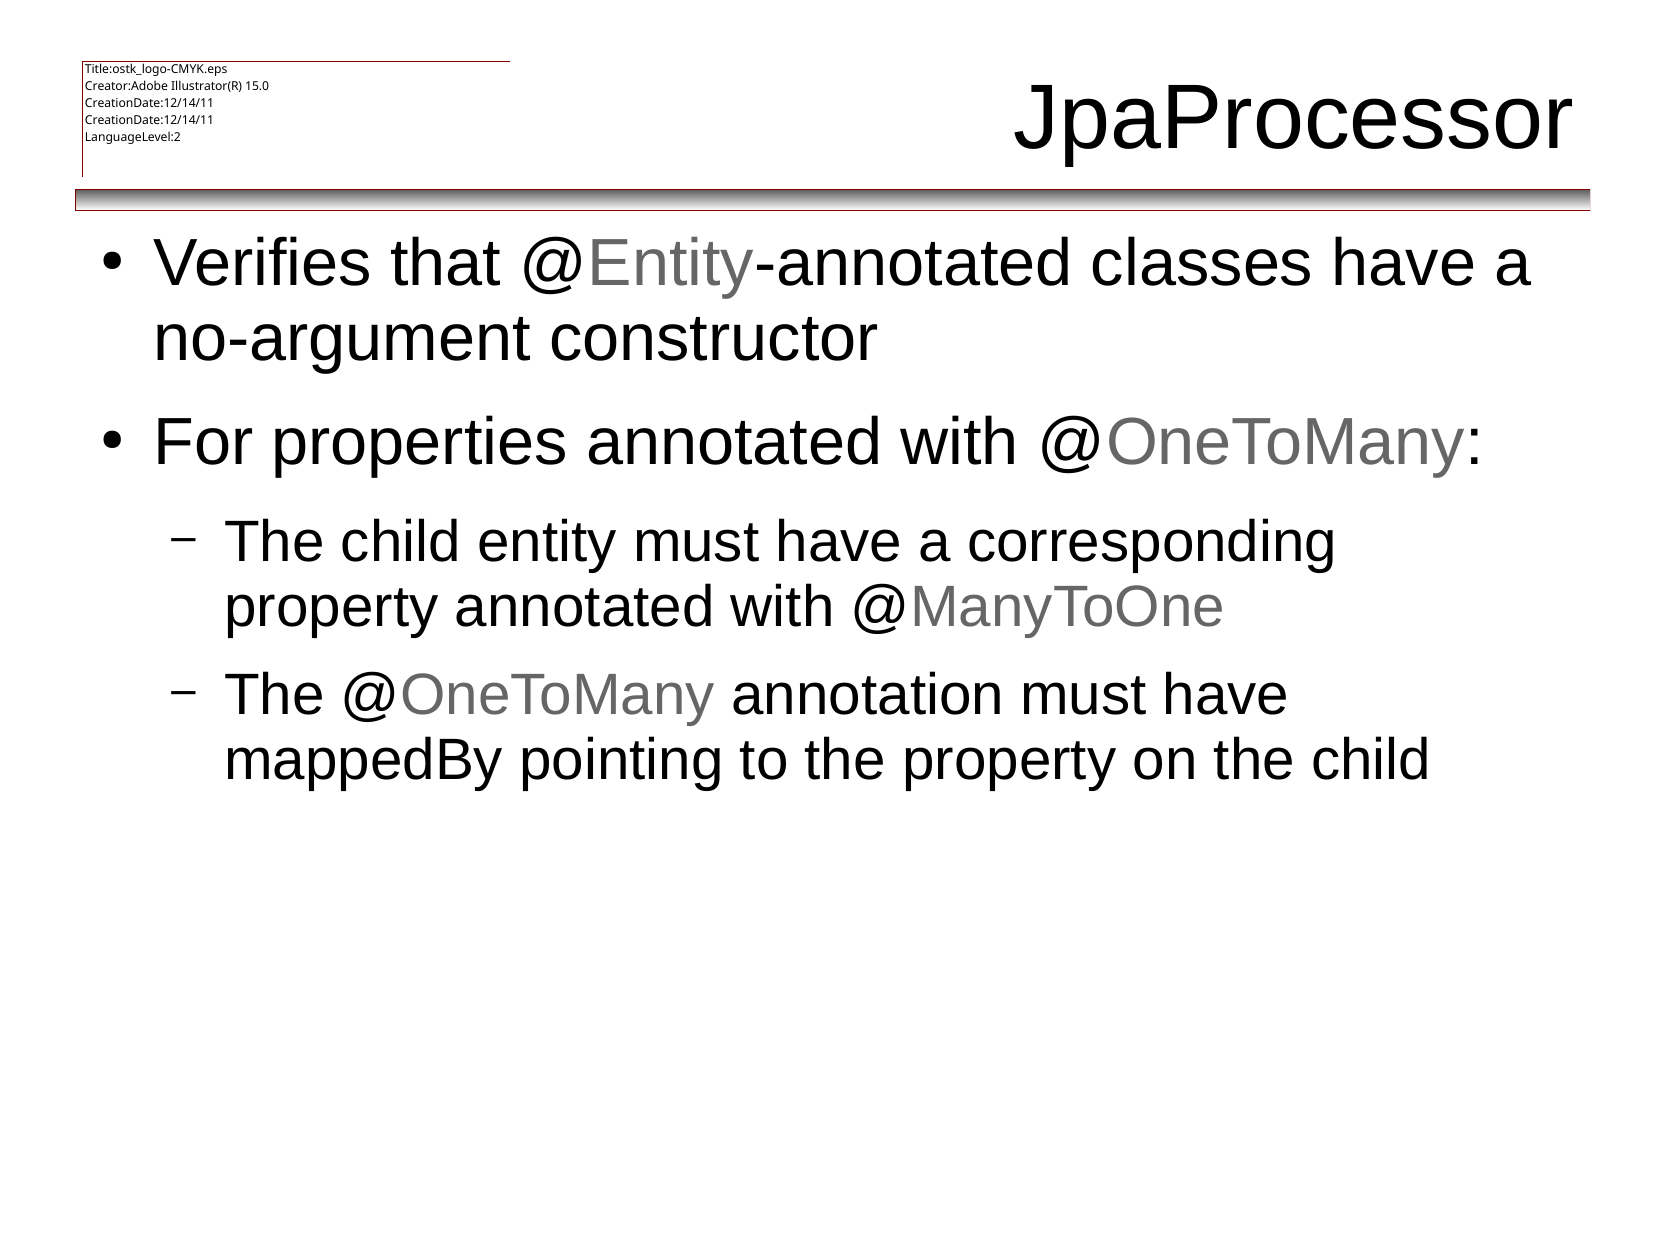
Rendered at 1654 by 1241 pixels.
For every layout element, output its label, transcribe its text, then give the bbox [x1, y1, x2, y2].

list Verifies that @Entity-annotated classes have a no-argument constructor For properties annotated with @OneToMany: The child entity must have a corresponding property annotated with @ManyToOne The @OneToMany annotation must have mappedBy pointing to the property on the child [82, 225, 1538, 1111]
title JpaProcessor [529, 65, 1576, 169]
